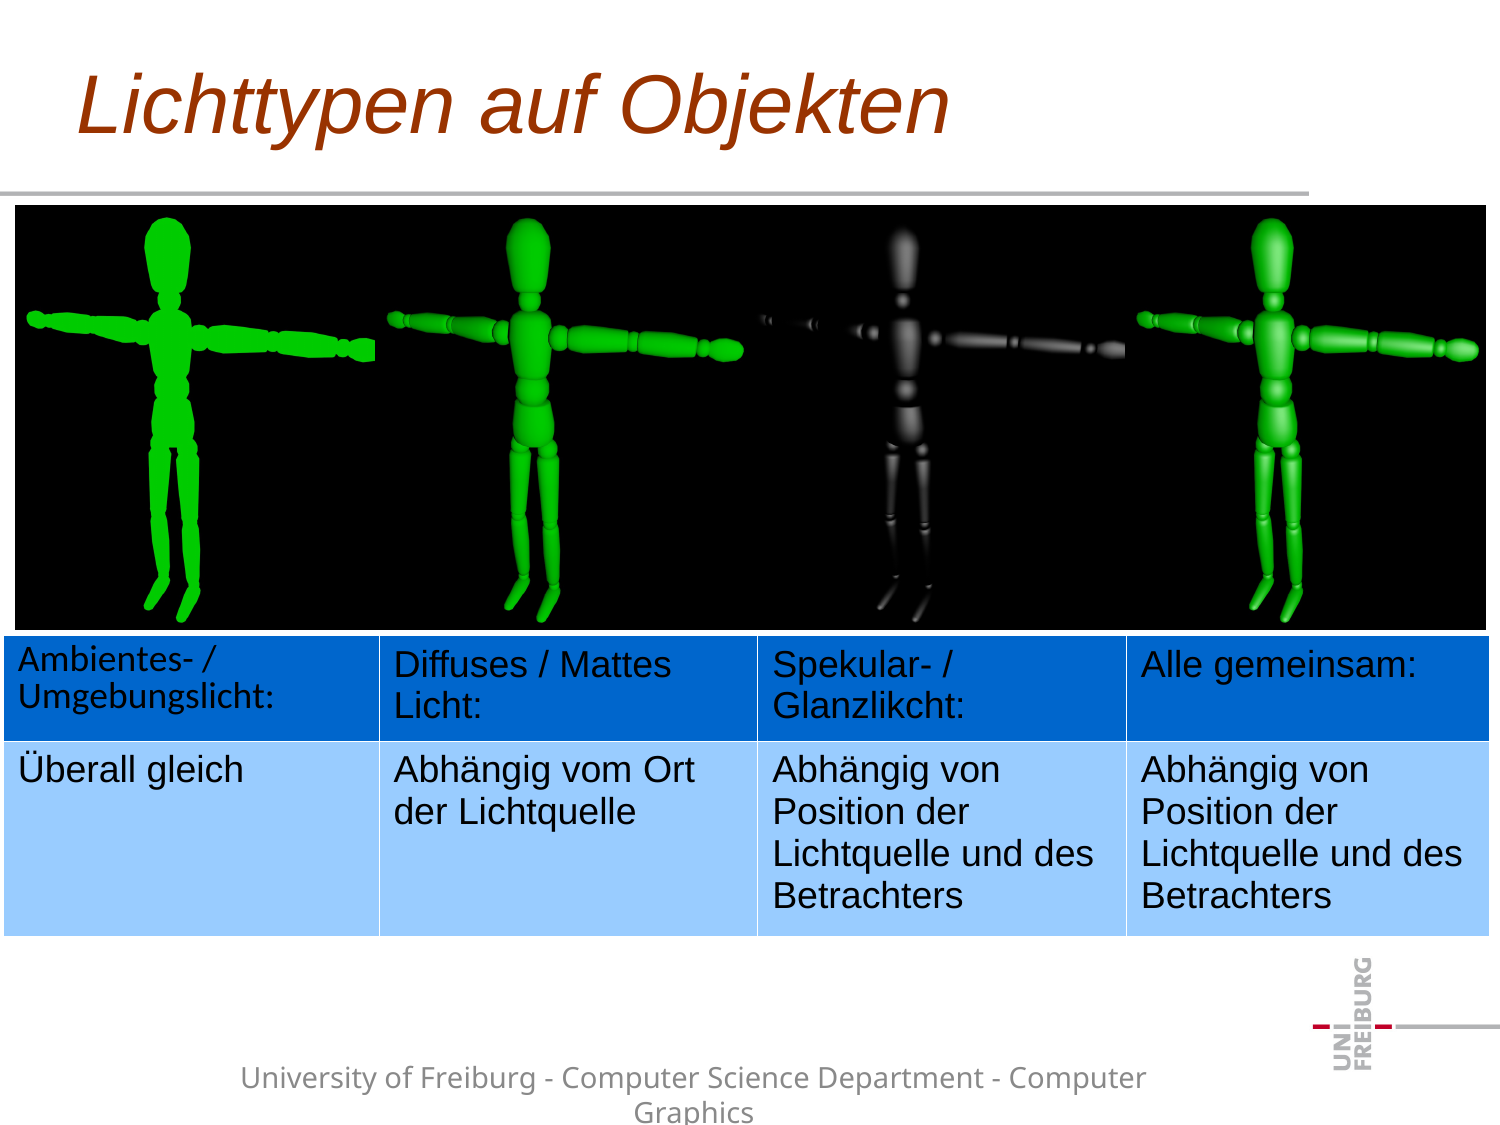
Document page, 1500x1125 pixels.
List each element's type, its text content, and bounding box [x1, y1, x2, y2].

table_cell Abhängig von Position der Lichtquelle und des Betrachters [758, 742, 1126, 936]
table_cell Abhängig von Position der Lichtquelle und des Betrachters [1127, 742, 1489, 936]
title Lichttypen auf Objekten [76, 50, 1412, 169]
table_header Spekular- / Glanzlikcht: [758, 636, 1126, 741]
table_cell Abhängig vom Ort der Lichtquelle [380, 742, 757, 936]
table_header Ambientes- / Umgebungslicht: [4, 636, 379, 741]
picture [0, 0, 1500, 1125]
table_cell Überall gleich [4, 742, 379, 936]
picture [687, 1109, 696, 1121]
table_header Alle gemeinsam: [1127, 636, 1489, 741]
table_header Diffuses / Mattes Licht: [380, 636, 757, 741]
